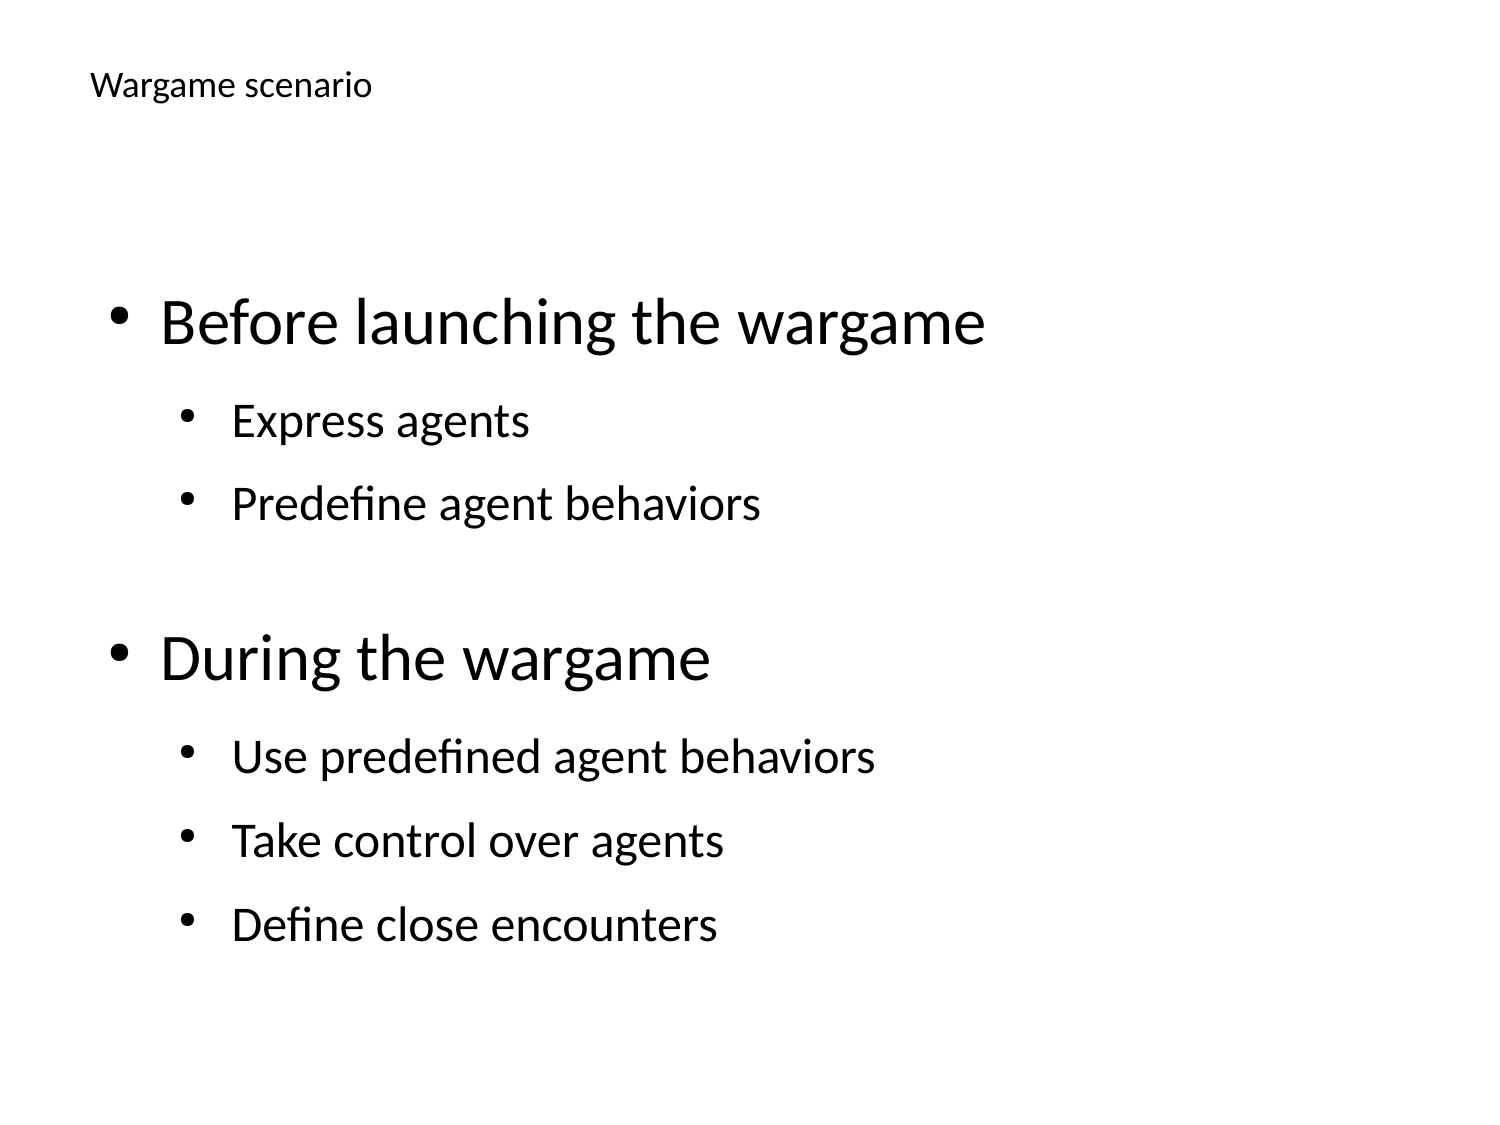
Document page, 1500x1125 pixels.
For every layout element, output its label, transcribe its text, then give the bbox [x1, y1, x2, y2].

list Before launching the wargame Express agents Predefine agent behaviors During the wargame Use predefined agent behaviors Take control over agents Define close encounters [75, 262, 1425, 1005]
title Wargame scenario [75, 45, 1425, 233]
